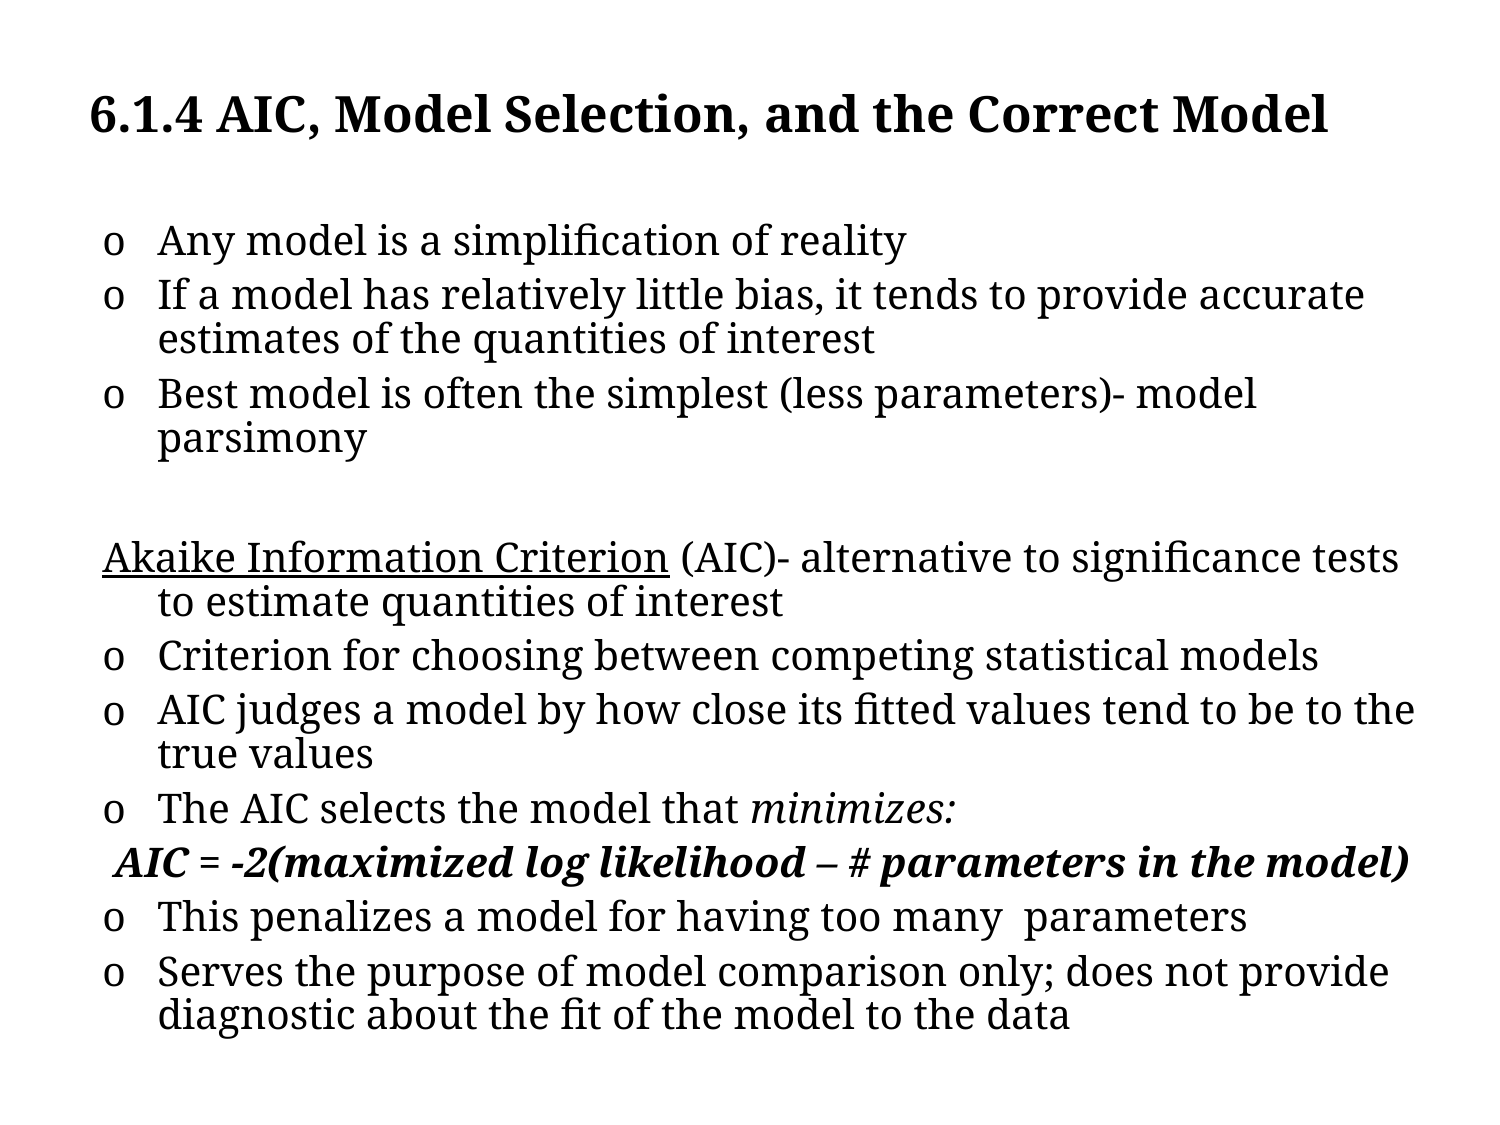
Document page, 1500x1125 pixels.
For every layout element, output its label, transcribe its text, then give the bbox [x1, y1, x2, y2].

title 6.1.4 AIC, Model Selection, and the Correct Model [75, 44, 1426, 181]
list Any model is a simplification of reality If a model has relatively little bias, it tends to provide accurate estimates of the quantities of interest Best model is often the simplest (less parameters)- model parsimony Akaike Information Criterion (AIC)- alternative to significance tests to estimate quantities of interest Criterion for choosing between competing statistical models AIC judges a model by how close its fitted values tend to be to the true values The AIC selects the model that minimizes: AIC = -2(maximized log likelihood – # parameters in the model) This penalizes a model for having too many parameters Serves the purpose of model comparison only; does not provide diagnostic about the fit of the model to the data [87, 212, 1438, 1055]
